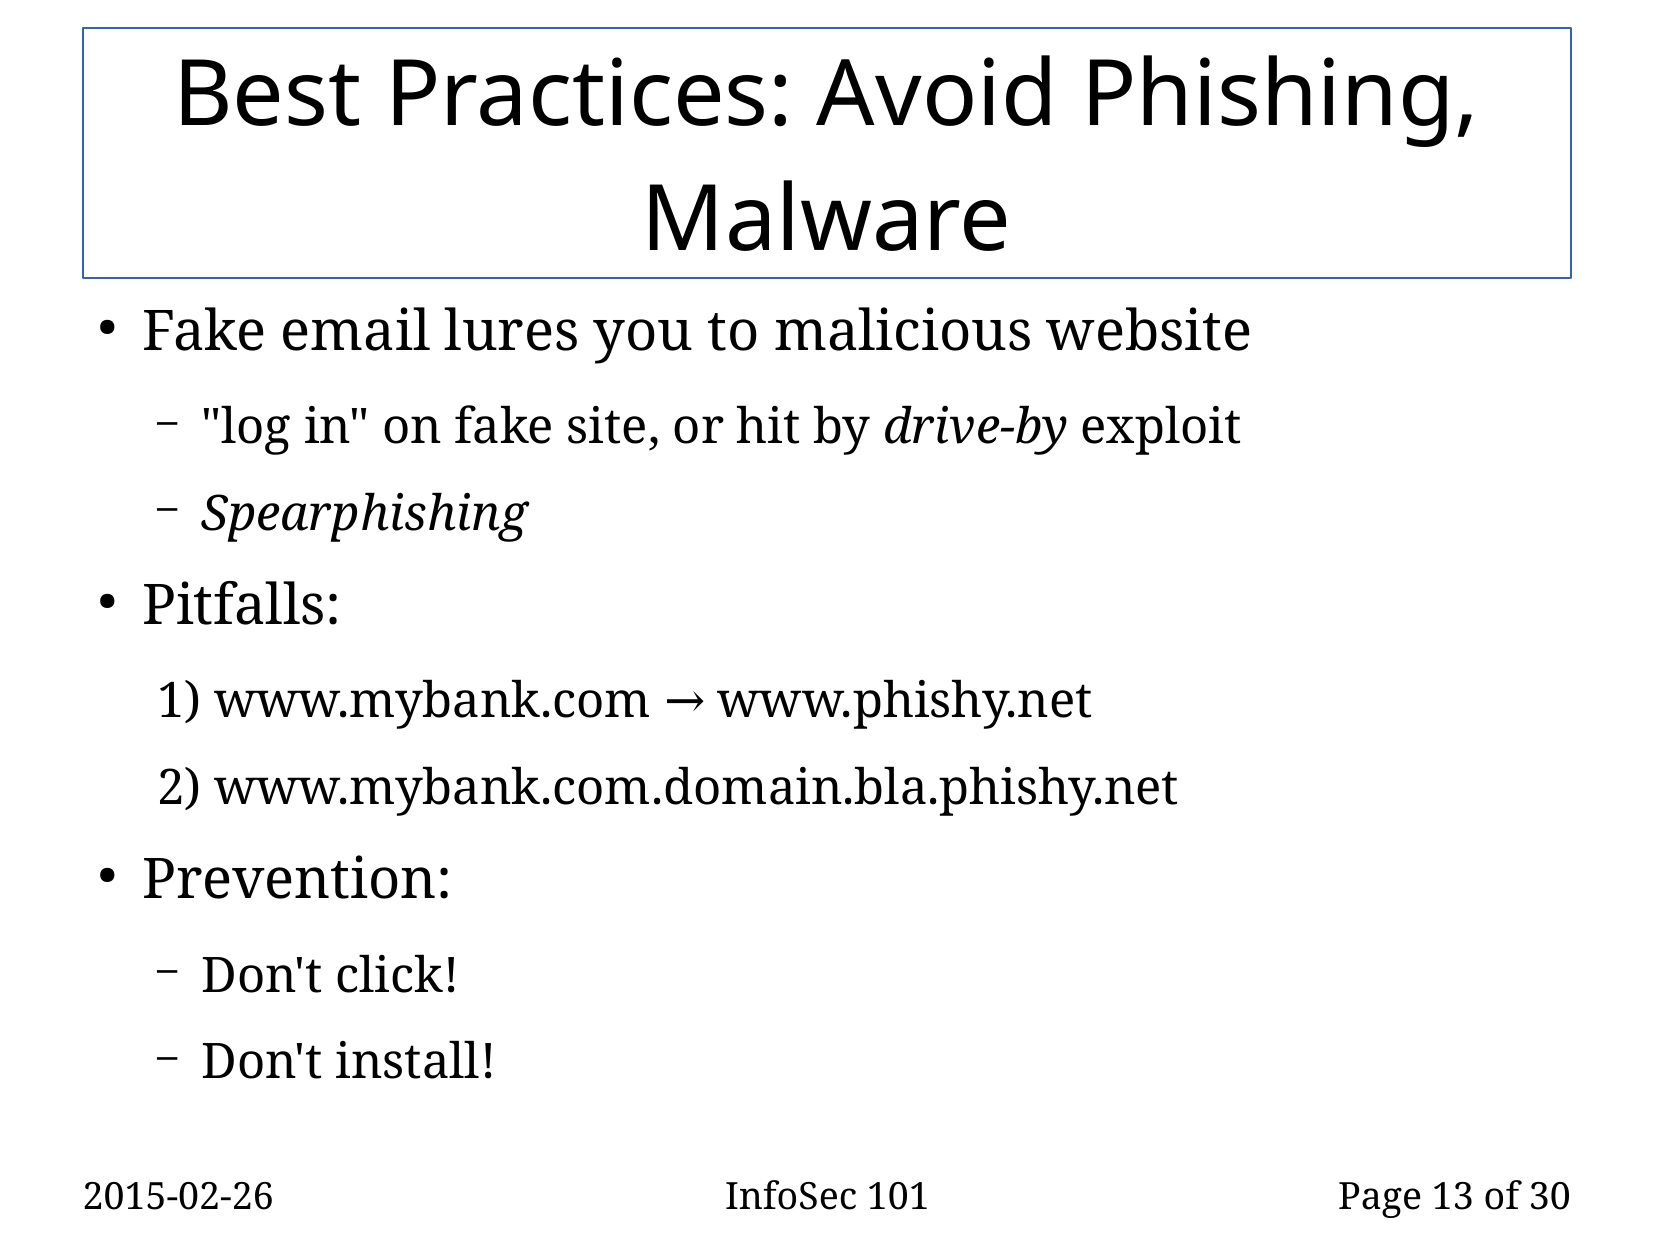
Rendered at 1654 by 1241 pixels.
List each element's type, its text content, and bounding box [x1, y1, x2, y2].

title Best Practices: Avoid Phishing, Malware [82, 49, 1571, 257]
list Fake email lures you to malicious website "log in" on fake site, or hit by drive-by exploit Spearphishing Pitfalls: www.mybank.com → www.phishy.net www.mybank.com.domain.bla.phishy.net Prevention: Don't click! Don't install! [82, 290, 1571, 1096]
